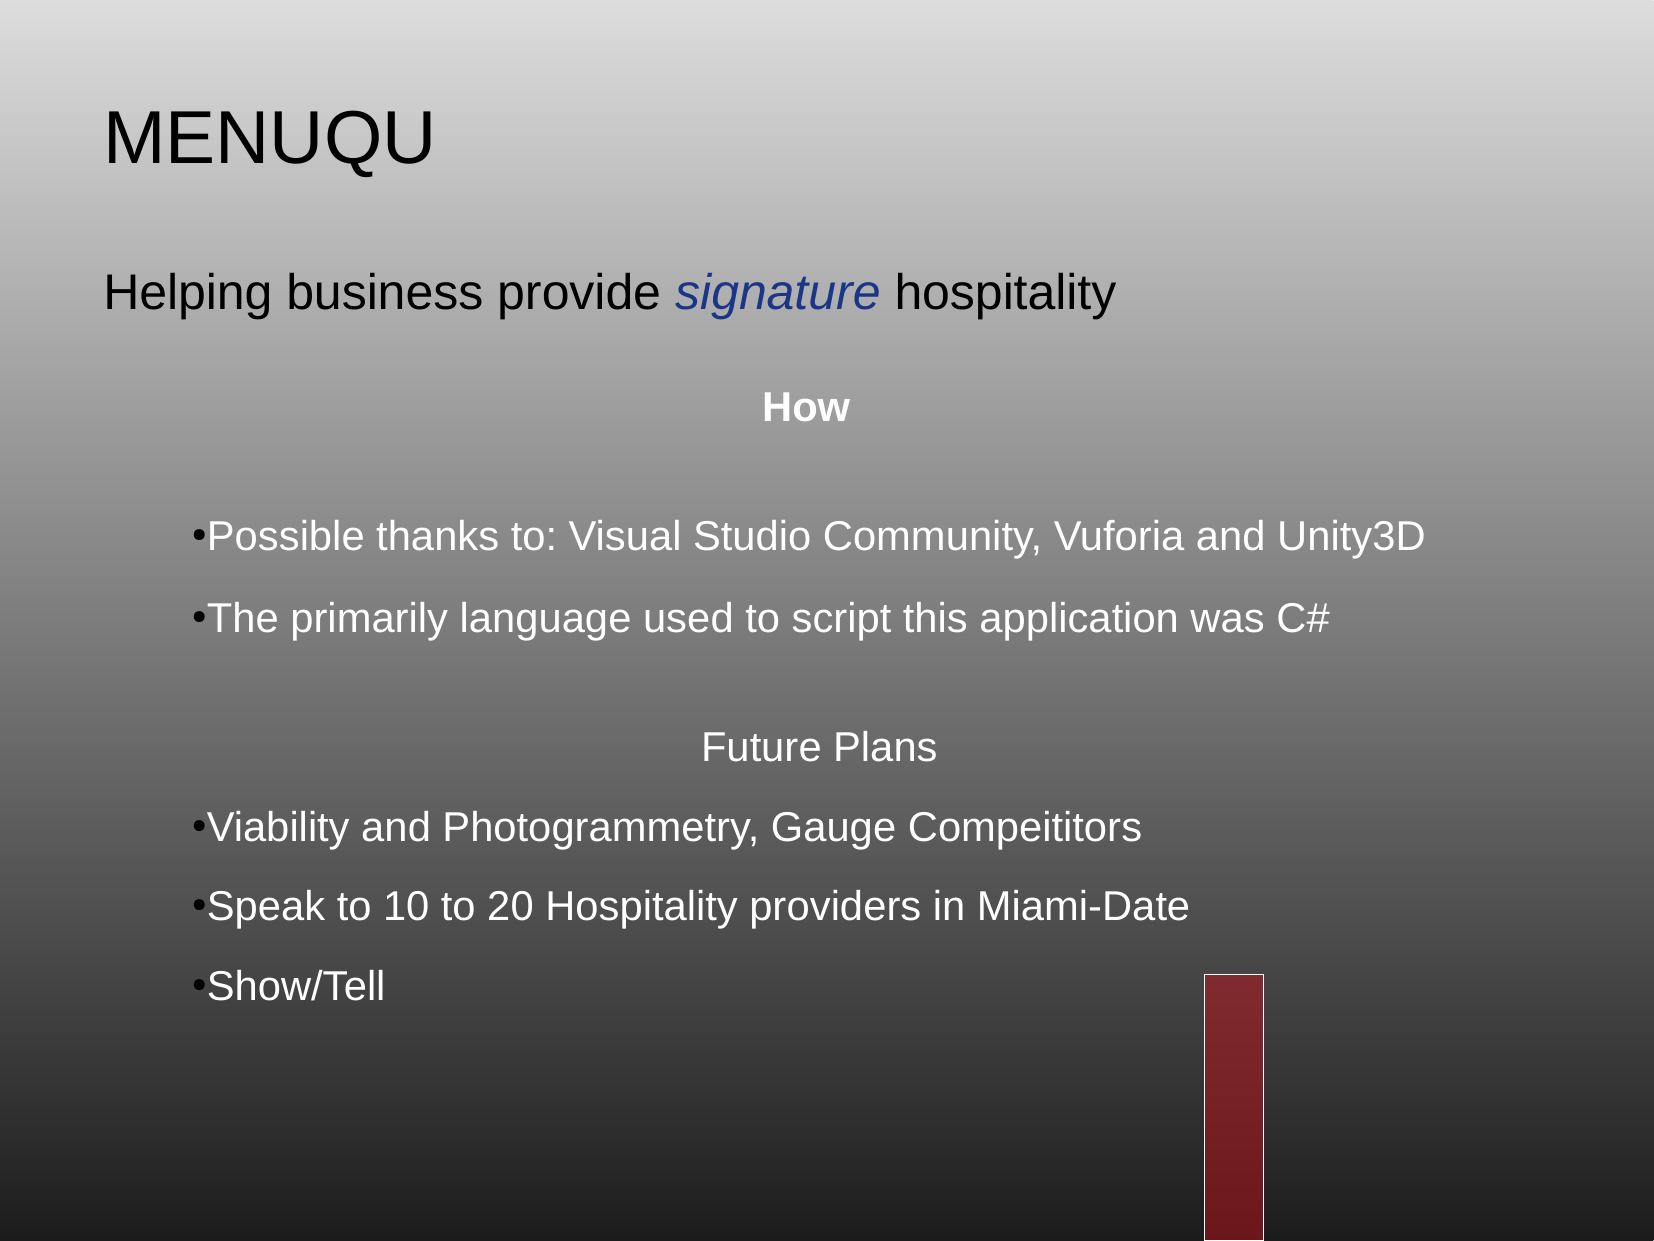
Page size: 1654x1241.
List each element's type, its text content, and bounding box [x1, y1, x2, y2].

text_box MENUQU Helping business provide signature hospitality [88, 88, 1182, 467]
text_box How Possible thanks to: Visual Studio Community, Vuforia and Unity3D The primarily language used to script this application was C# Future Plans Viability and Photogrammetry, Gauge Compeititors Speak to 10 to 20 Hospitality providers in Miami-Date Show/Tell [177, 376, 1447, 1063]
text_box [1204, 1063, 1264, 1241]
